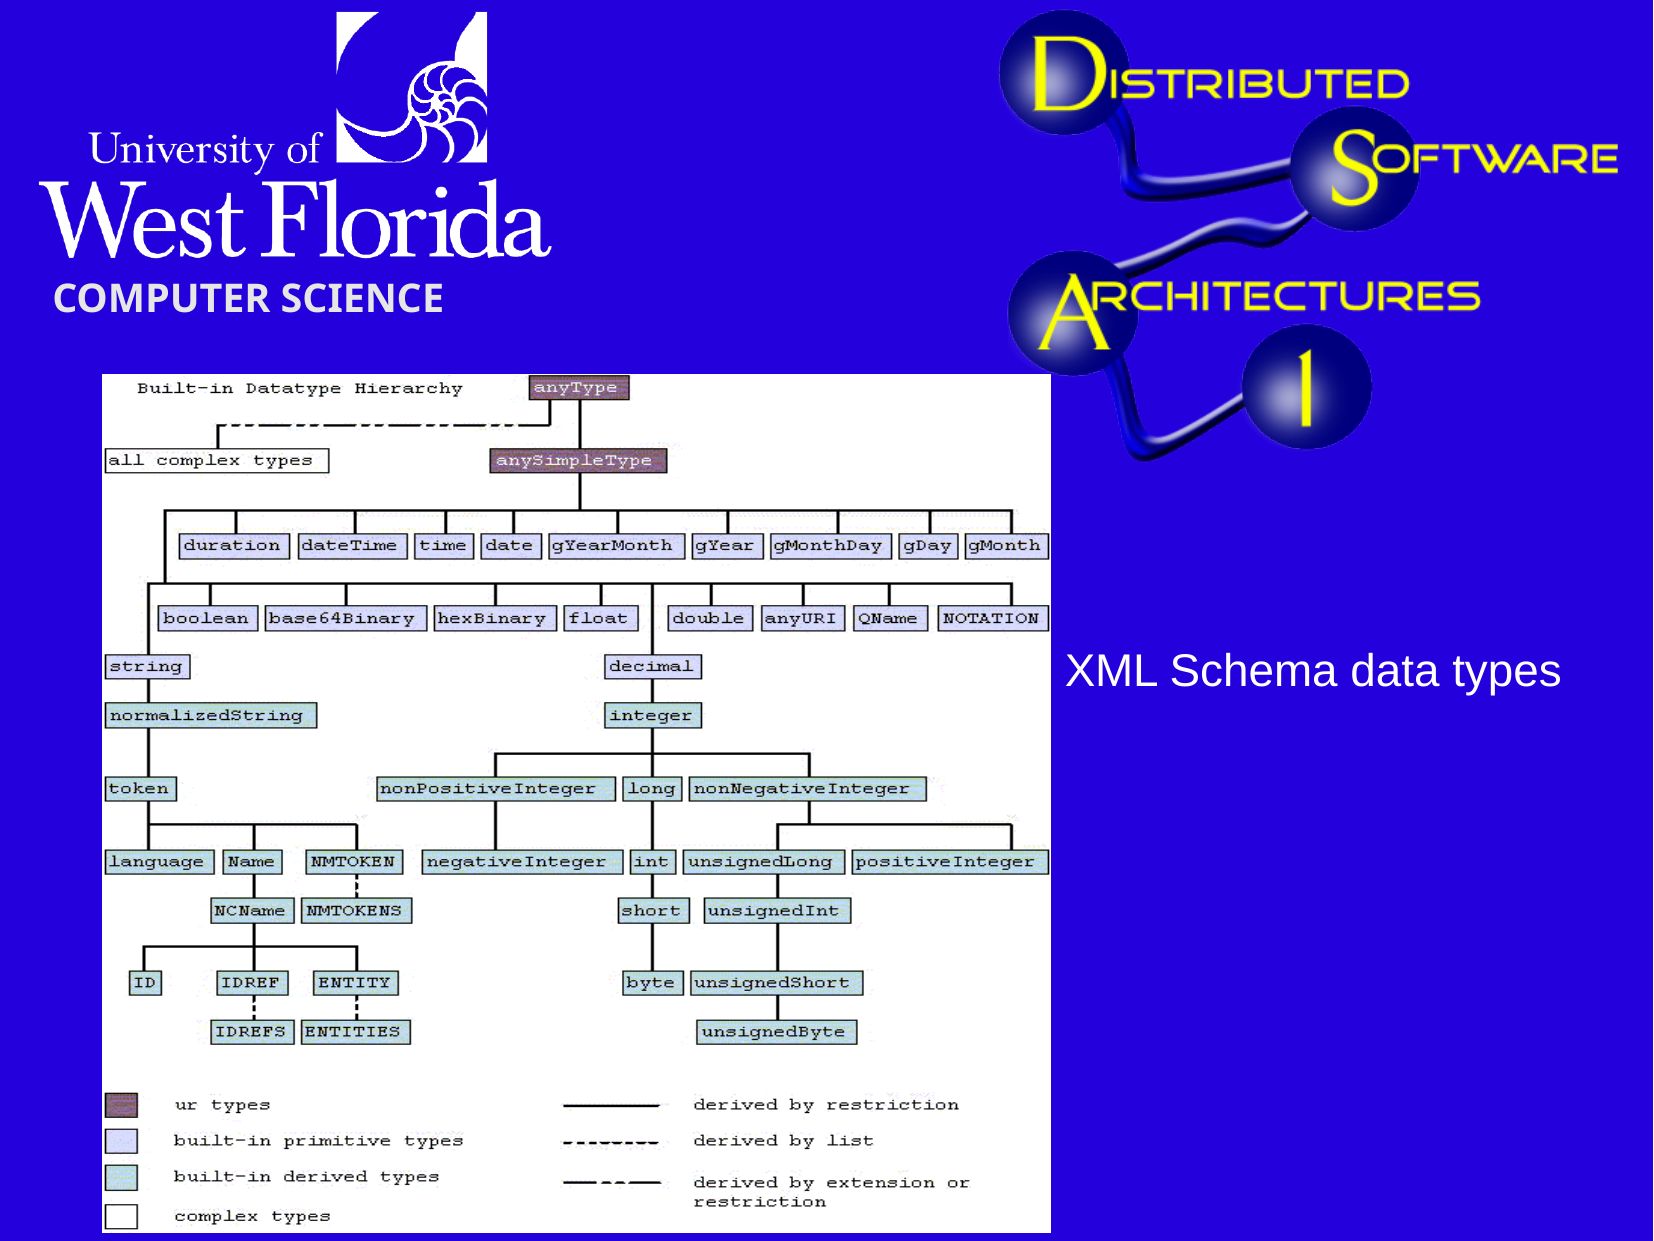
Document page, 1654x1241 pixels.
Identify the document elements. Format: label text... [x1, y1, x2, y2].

picture [37, 0, 559, 262]
picture [102, 0, 1653, 1233]
text_box XML Schema data types [1050, 637, 1613, 704]
text_box COMPUTER SCIENCE [37, 262, 563, 334]
